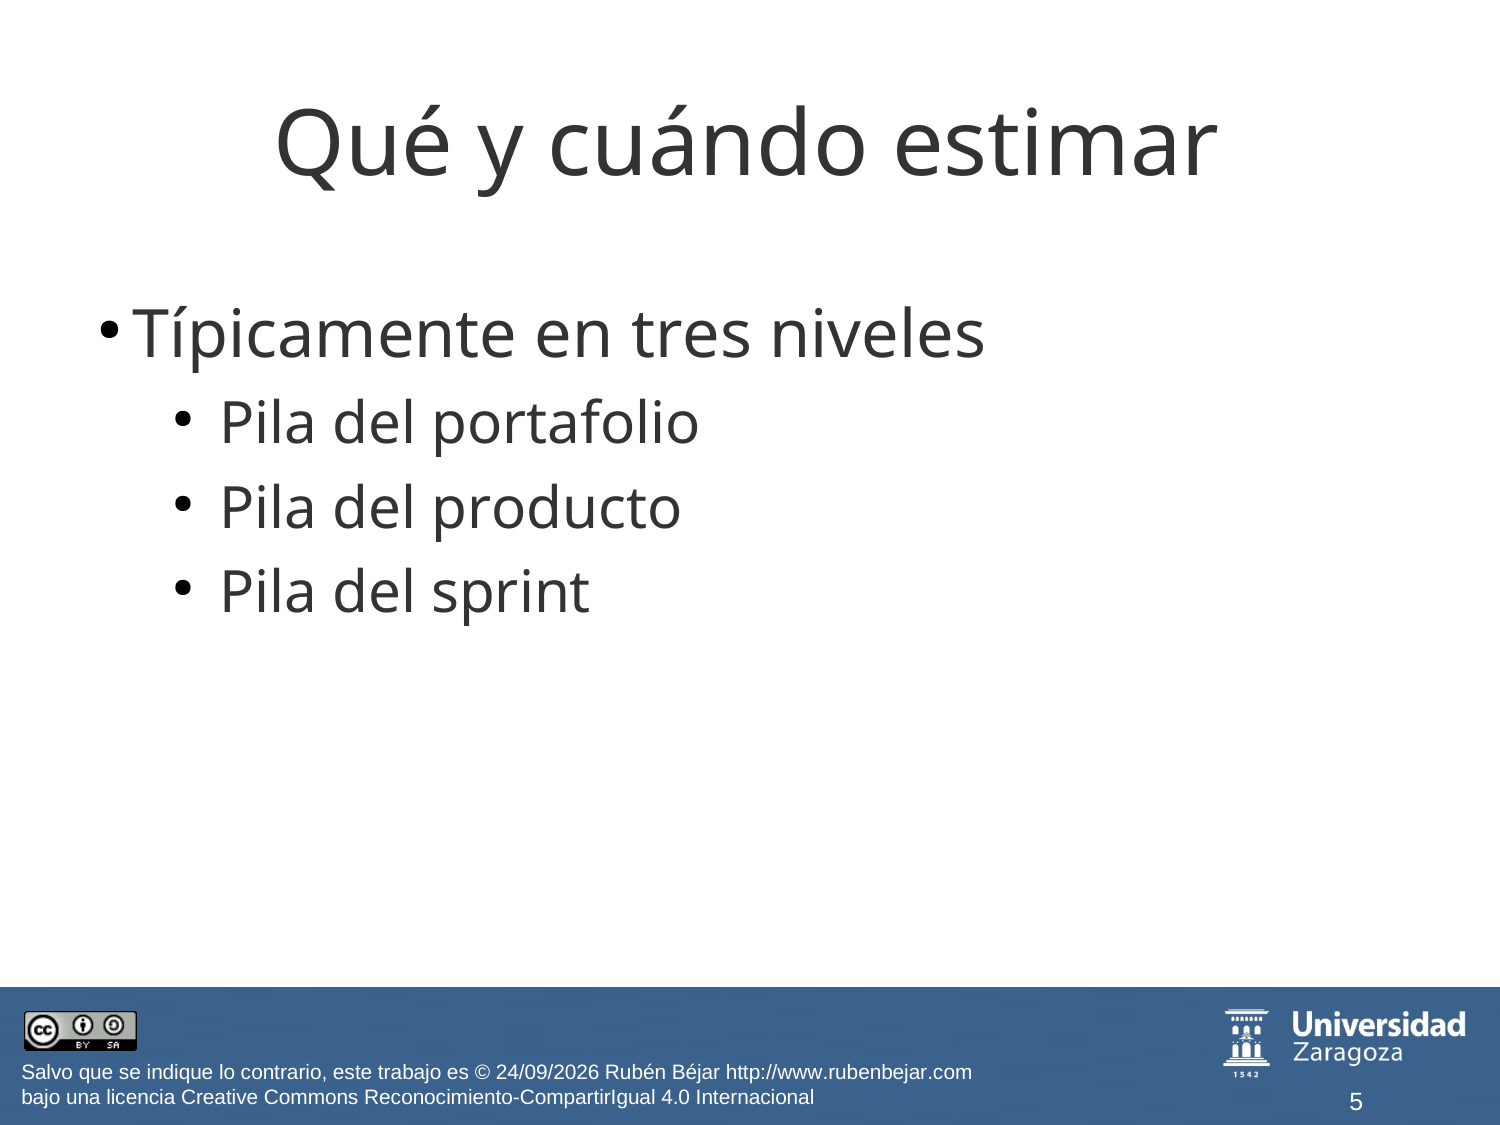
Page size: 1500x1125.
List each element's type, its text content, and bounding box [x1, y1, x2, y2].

title Qué y cuándo estimar [74, 21, 1420, 257]
list Típicamente en tres niveles Pila del portafolio Pila del producto Pila del sprint [82, 283, 1418, 957]
picture [0, 987, 1500, 1125]
